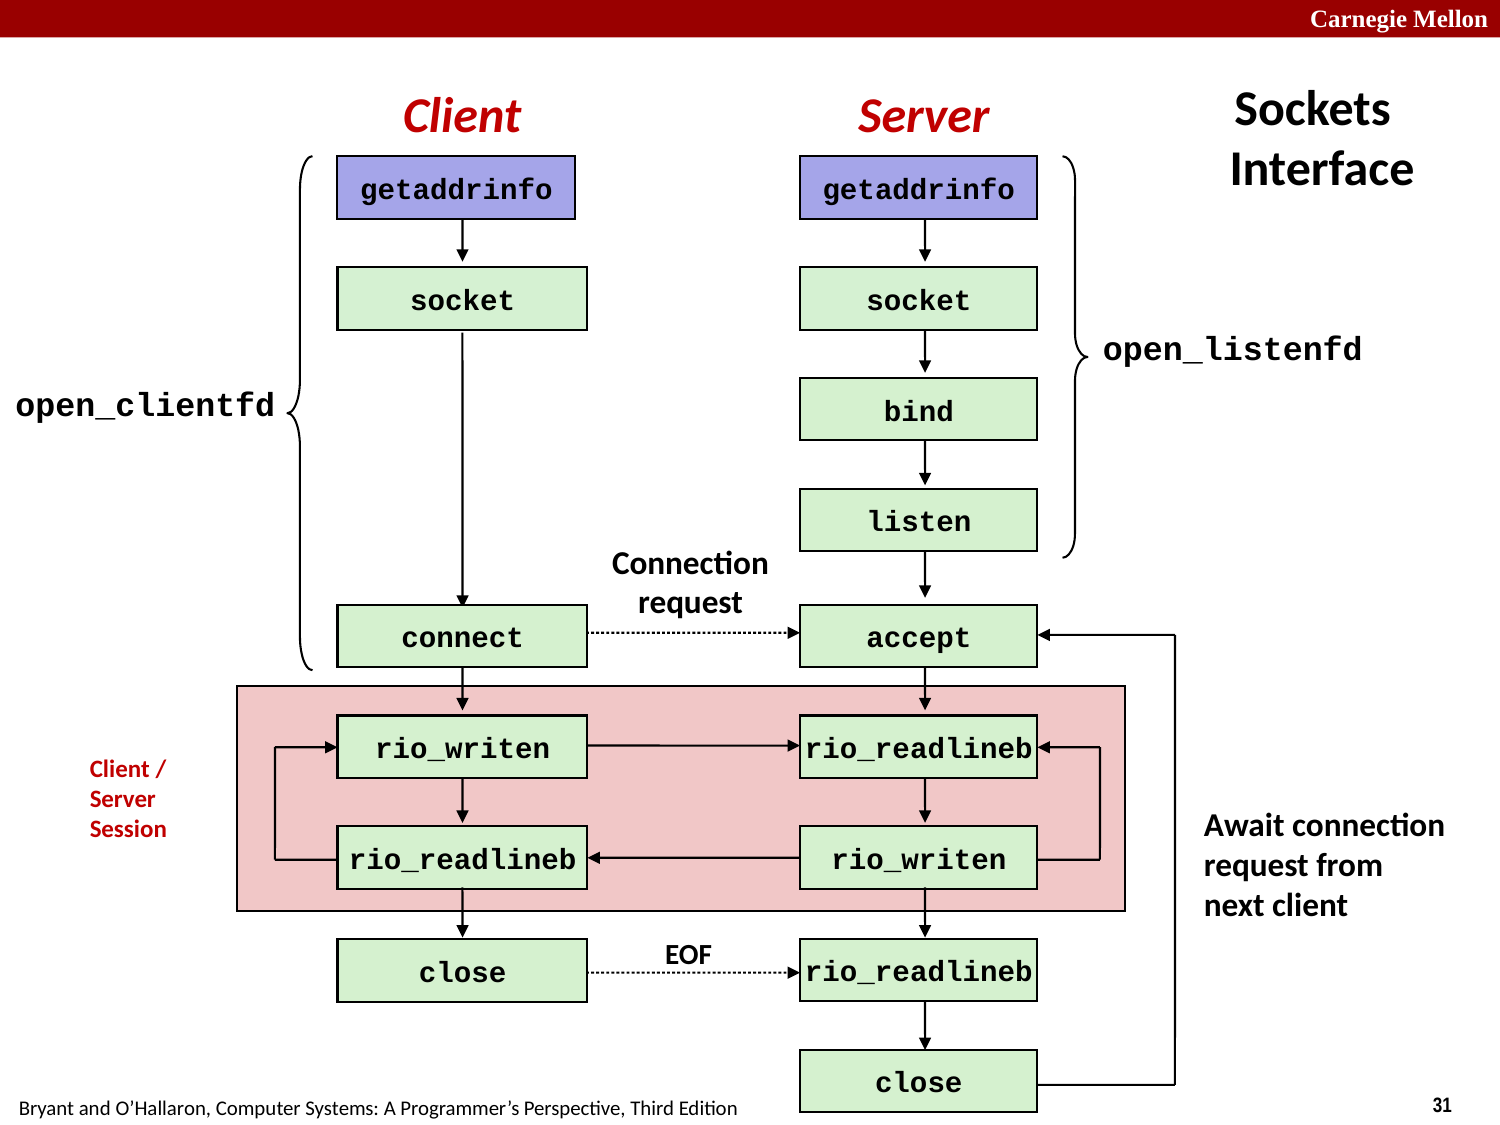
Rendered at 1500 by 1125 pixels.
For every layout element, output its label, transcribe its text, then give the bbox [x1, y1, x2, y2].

text_box [276, 747, 1098, 858]
text_box socket [337, 267, 588, 330]
text_box bind [799, 378, 1038, 441]
text_box rio_writen [799, 826, 1038, 889]
text_box [464, 859, 923, 911]
text_box rio_readlineb [799, 715, 1038, 778]
text_box open_clientfd [0, 375, 291, 430]
text_box getaddrinfo [799, 156, 1038, 219]
text_box socket [799, 267, 1038, 330]
text_box Client / Server Session [74, 745, 213, 850]
text_box open_listenfd [1088, 319, 1378, 375]
text_box rio_writen [337, 715, 588, 778]
text_box listen [799, 488, 1038, 552]
text_box EOF [650, 927, 728, 978]
text_box close [337, 939, 588, 1002]
text_box accept [799, 604, 1038, 668]
text_box Connection request [597, 533, 785, 629]
title Sockets Interface [1137, 37, 1488, 234]
text_box Client [388, 74, 537, 150]
text_box getaddrinfo [337, 156, 575, 219]
text_box connect [337, 604, 588, 668]
text_box Server [843, 74, 1005, 150]
text_box [237, 685, 1125, 911]
text_box Await connection request from next client [1189, 796, 1461, 931]
text_box rio_readlineb [337, 826, 588, 889]
text_box close [799, 1049, 1038, 1113]
text_box rio_readlineb [799, 938, 1038, 1002]
